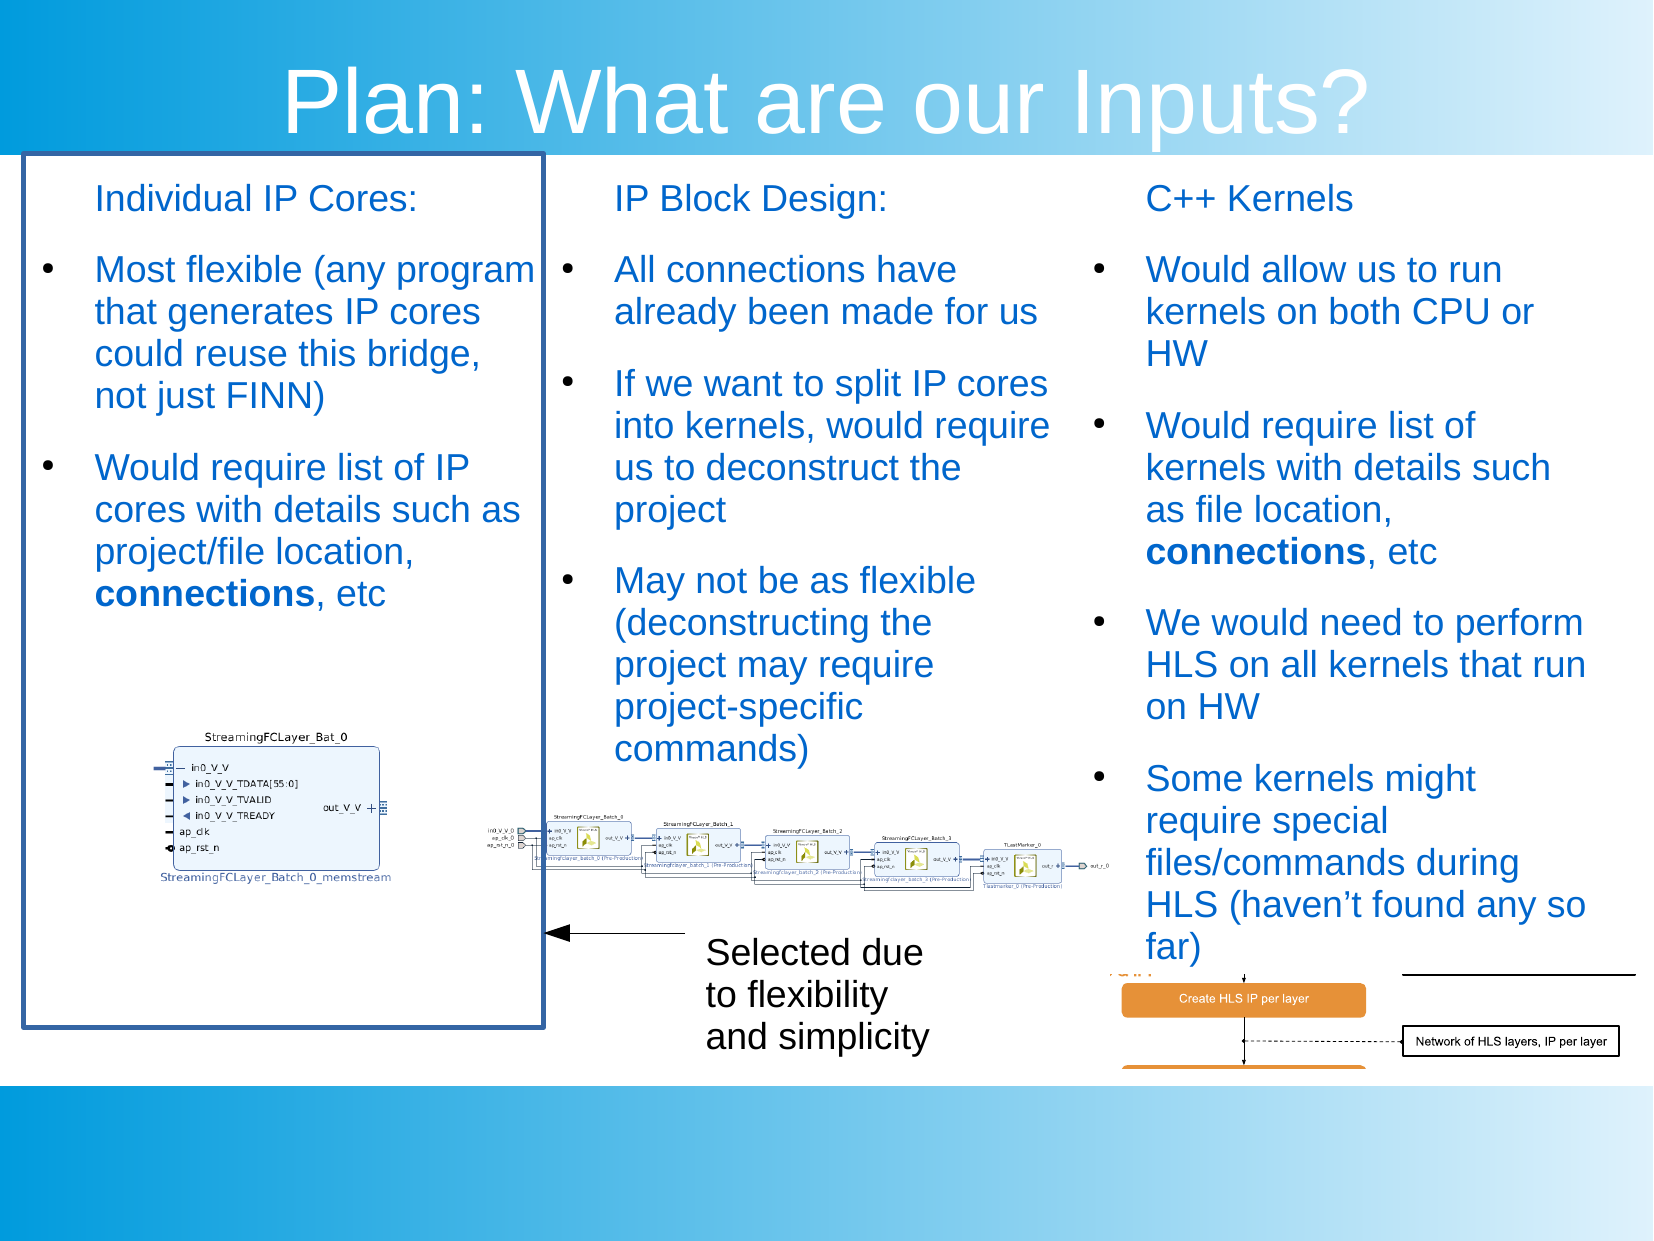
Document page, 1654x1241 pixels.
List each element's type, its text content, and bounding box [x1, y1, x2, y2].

picture [544, 803, 1111, 904]
text_box [23, 153, 544, 1028]
list IP Block Design: All connections have already been made for us If we want to split IP cores into kernels, would require us to deconstruct the project May not be as flexible (deconstructing the project may require project-specific commands) [544, 177, 1052, 803]
text_box Selected due to flexibility and simplicity [690, 924, 975, 1066]
picture [1110, 974, 1642, 1069]
list C++ Kernels Would allow us to run kernels on both CPU or HW Would require list of kernels with details such as file location, connections, etc We would need to perform HLS on all kernels that run on HW Some kernels might require special files/commands during HLS (haven’t found any so far) [1074, 177, 1595, 897]
title Plan: What are our Inputs? [82, 49, 1571, 155]
